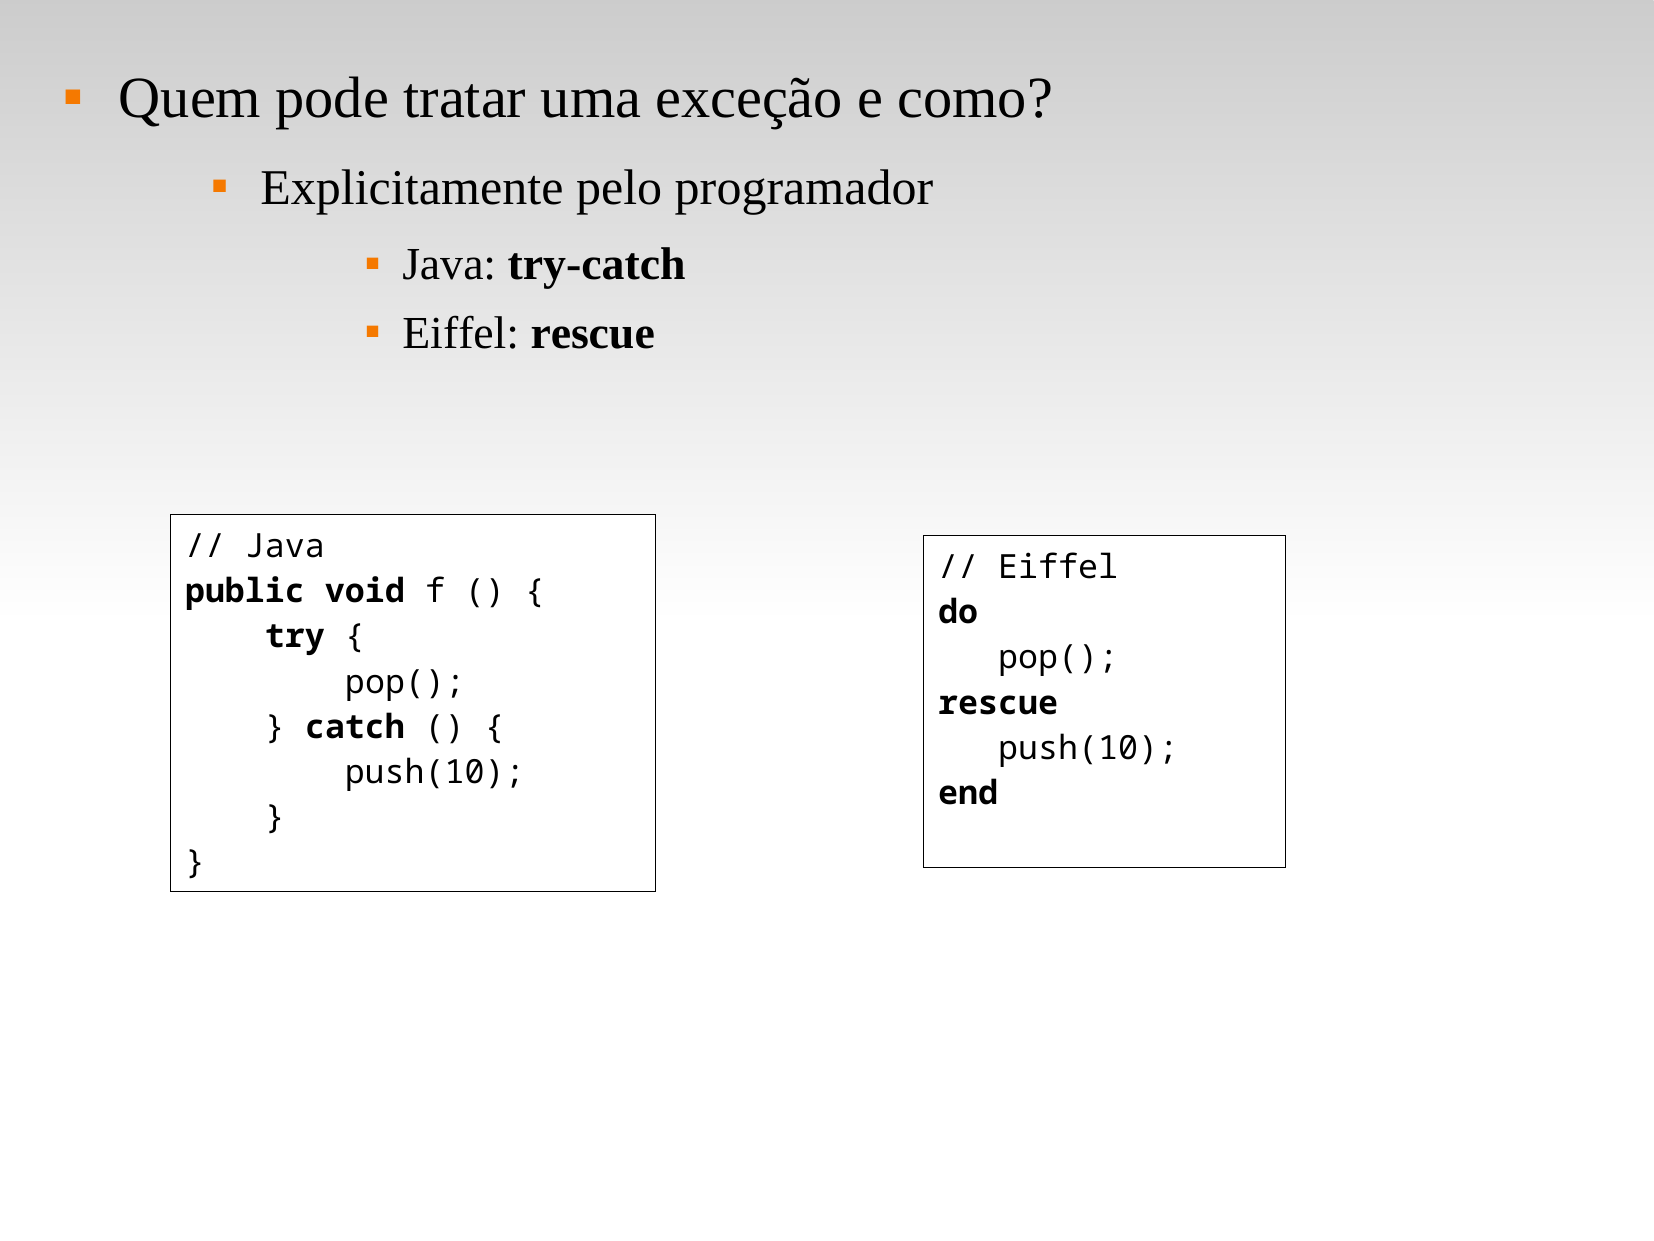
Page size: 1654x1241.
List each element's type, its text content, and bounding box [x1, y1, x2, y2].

text_box // Eiffel do pop(); rescue push(10); end [923, 535, 1286, 825]
list Quem pode tratar uma exceção e como? Explicitamente pelo programador Java: try-catch Eiffel: rescue [0, 65, 1570, 885]
text_box // Java public void f () { try { pop(); } catch () { push(10); } } [170, 514, 656, 844]
